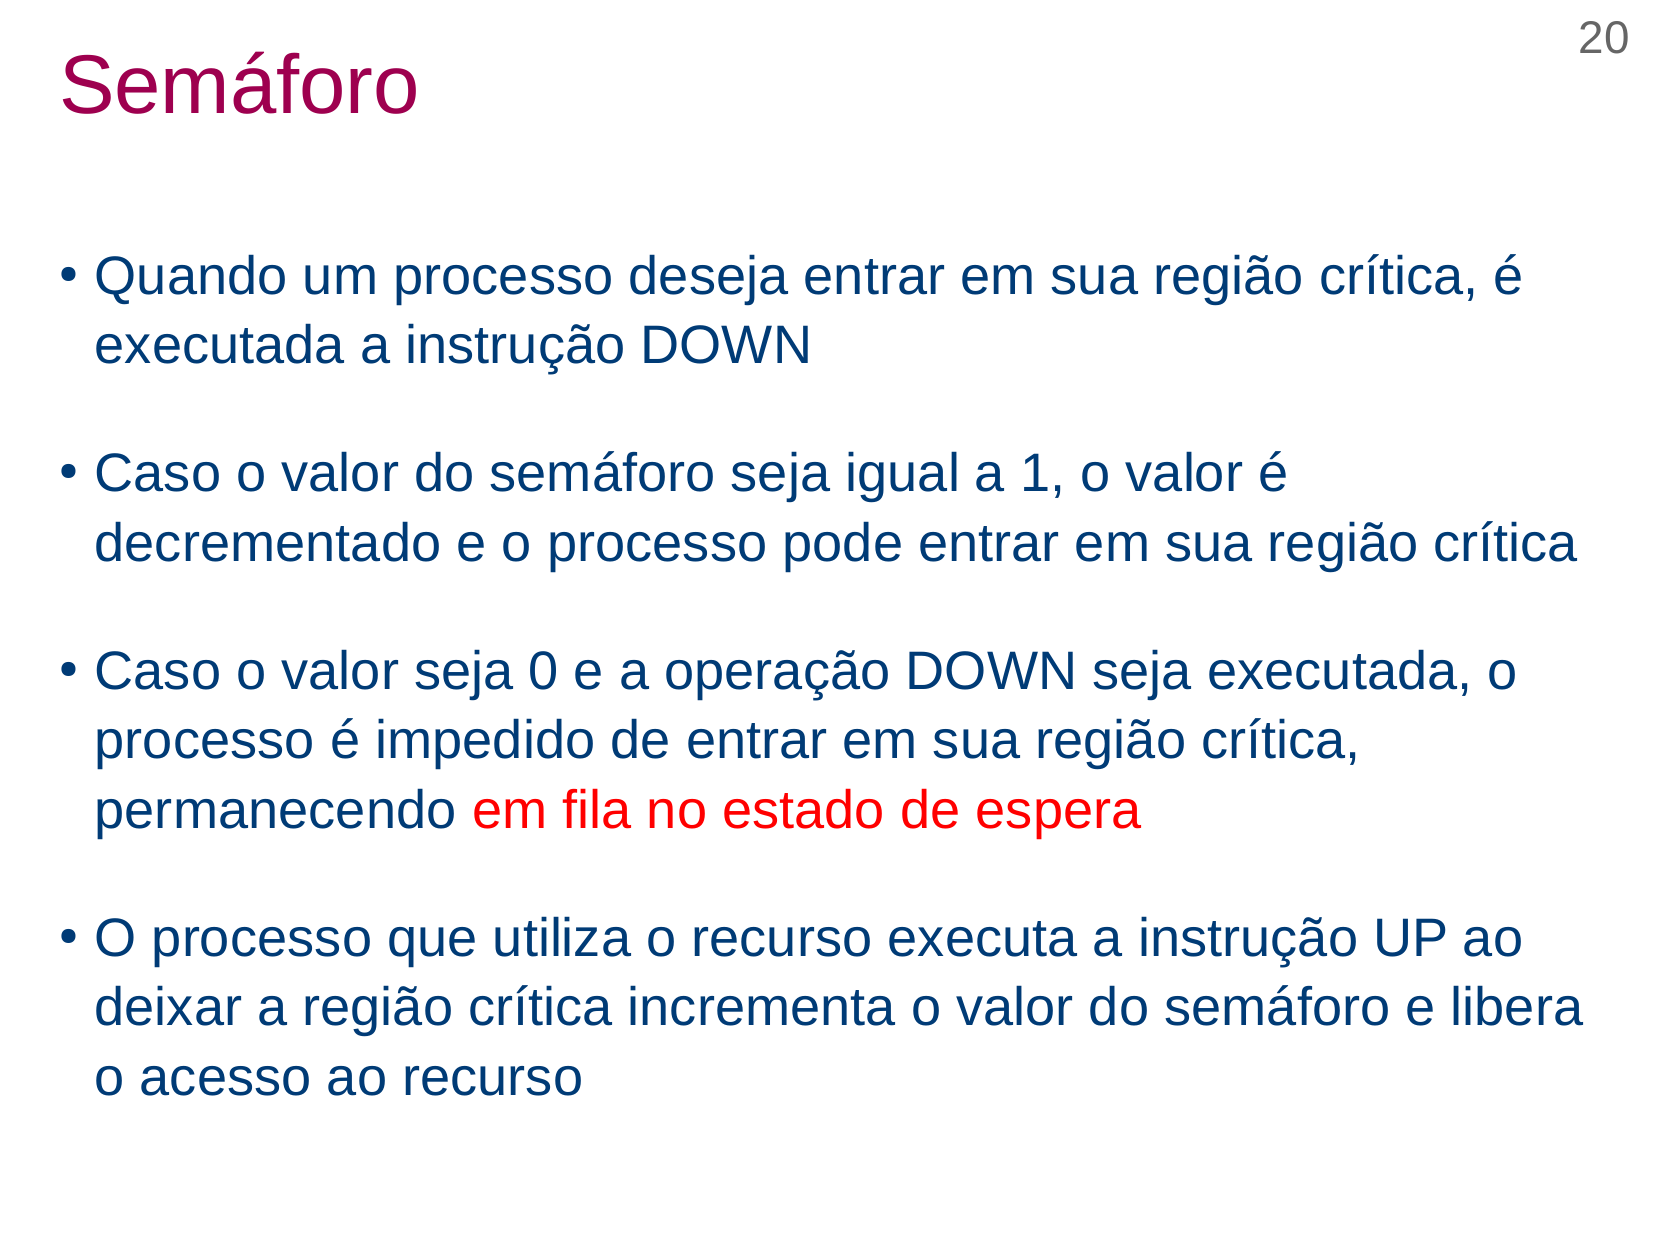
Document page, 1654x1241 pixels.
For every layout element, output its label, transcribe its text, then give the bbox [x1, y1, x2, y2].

list Quando um processo deseja entrar em sua região crítica, é executada a instrução DOWN Caso o valor do semáforo seja igual a 1, o valor é decrementado e o processo pode entrar em sua região crítica Caso o valor seja 0 e a operação DOWN seja executada, o processo é impedido de entrar em sua região crítica, permanecendo em fila no estado de espera O processo que utiliza o recurso executa a instrução UP ao deixar a região crítica incrementa o valor do semáforo e libera o acesso ao recurso [59, 236, 1595, 1211]
title Semáforo [59, 29, 1595, 148]
